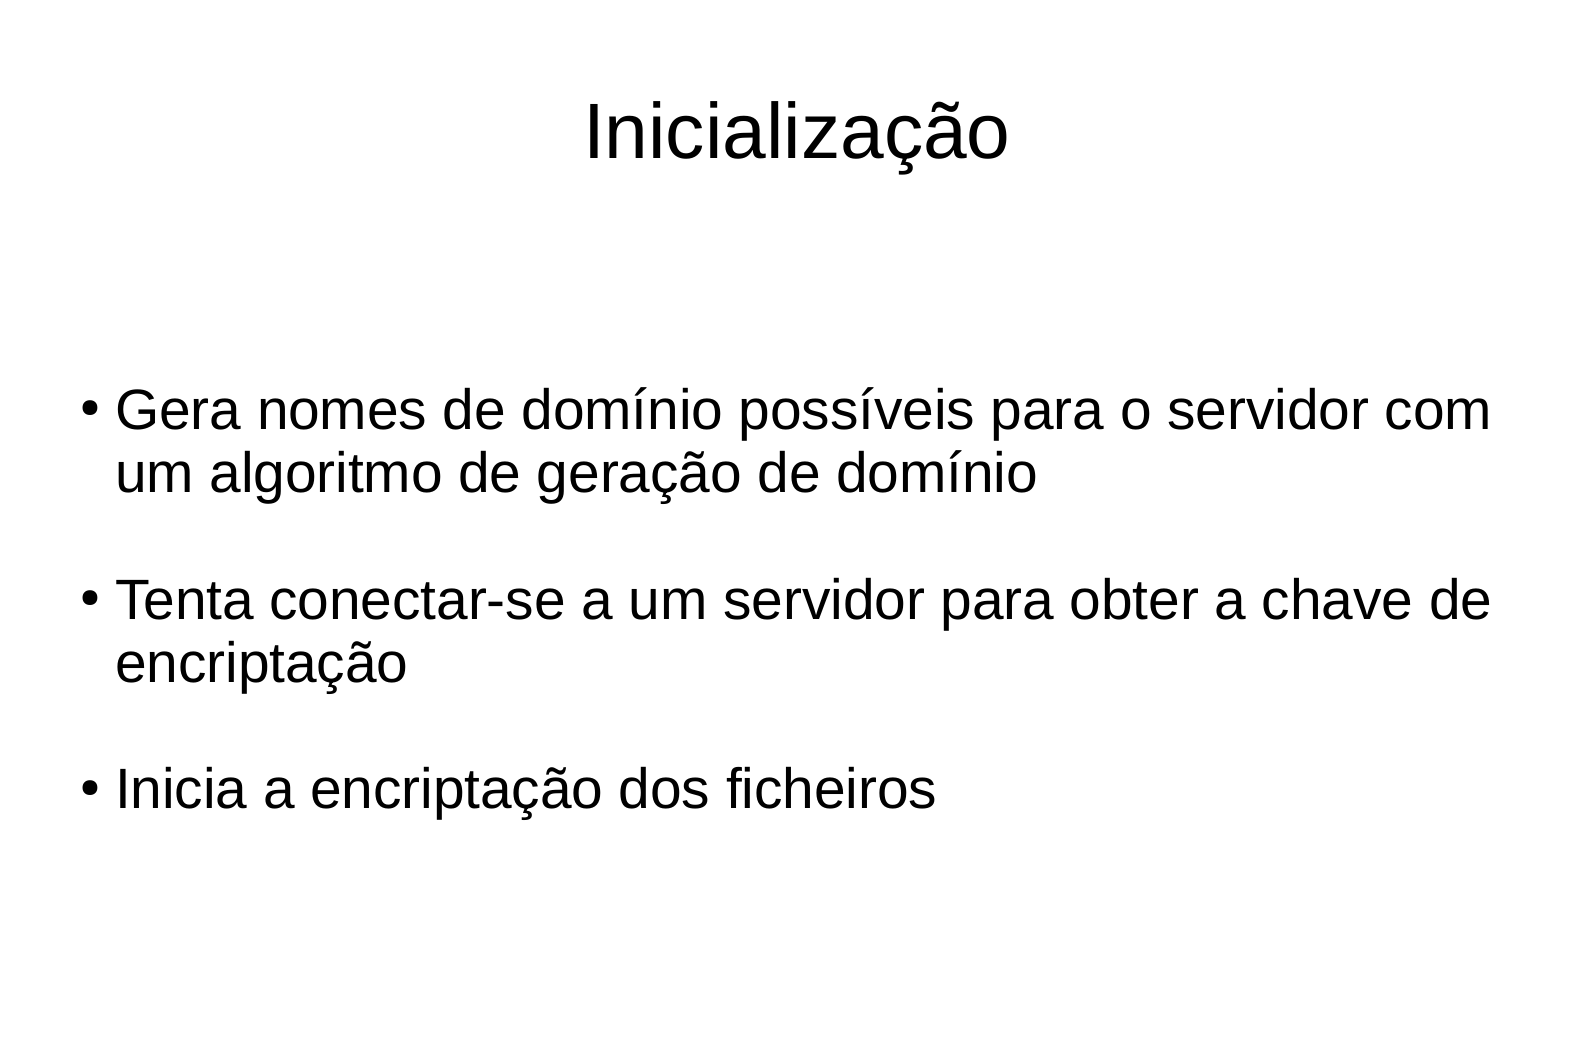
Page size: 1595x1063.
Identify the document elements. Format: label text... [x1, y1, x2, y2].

subtitle Gera nomes de domínio possíveis para o servidor com um algoritmo de geração de domínio Tenta conectar-se a um servidor para obter a chave de encriptação Inicia a encriptação dos ficheiros [79, 248, 1515, 951]
title Inicialização [79, 42, 1515, 220]
